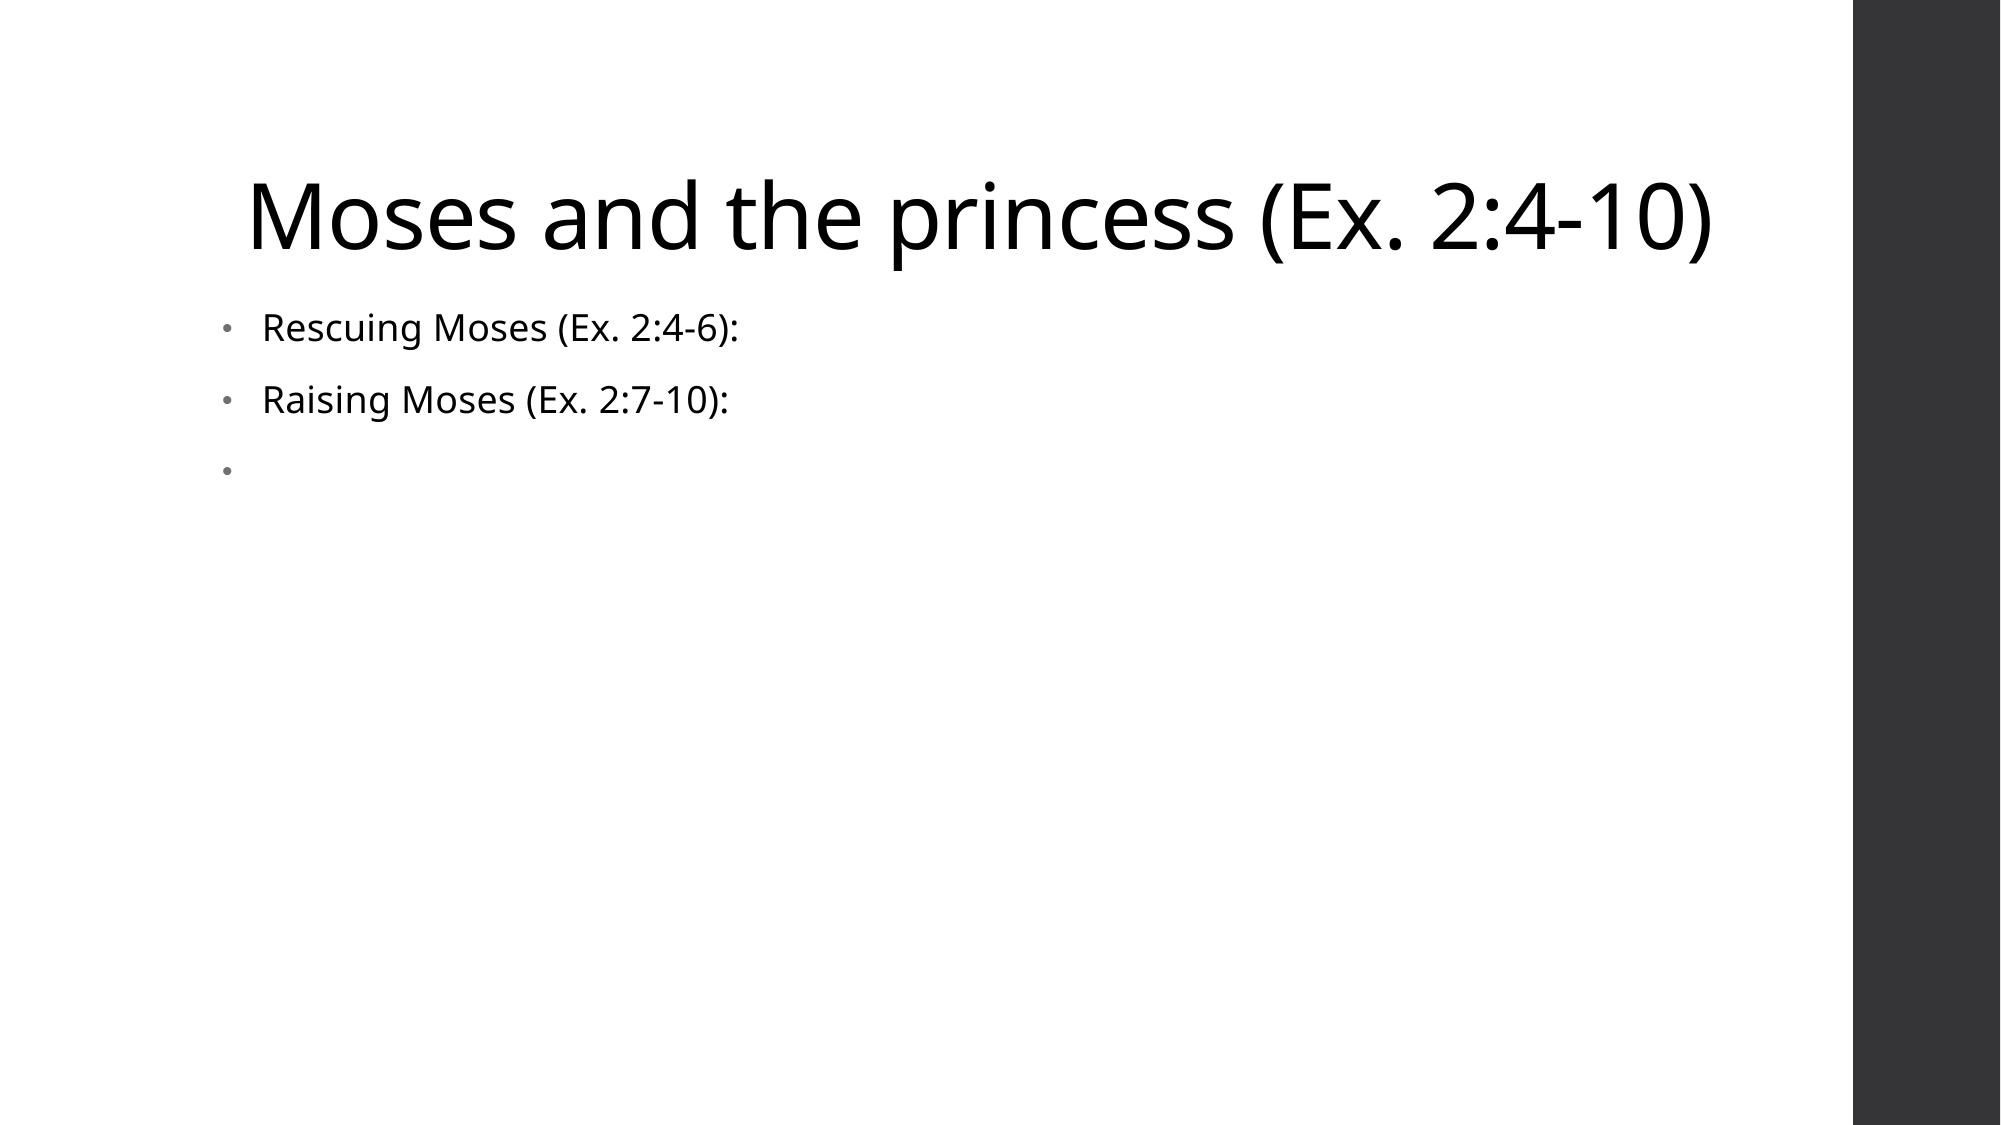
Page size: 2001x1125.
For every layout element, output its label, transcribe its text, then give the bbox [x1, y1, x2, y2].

list Rescuing Moses (Ex. 2:4-6): Raising Moses (Ex. 2:7-10): [206, 299, 1617, 1014]
title Moses and the princess (Ex. 2:4-10) [206, 60, 1797, 278]
